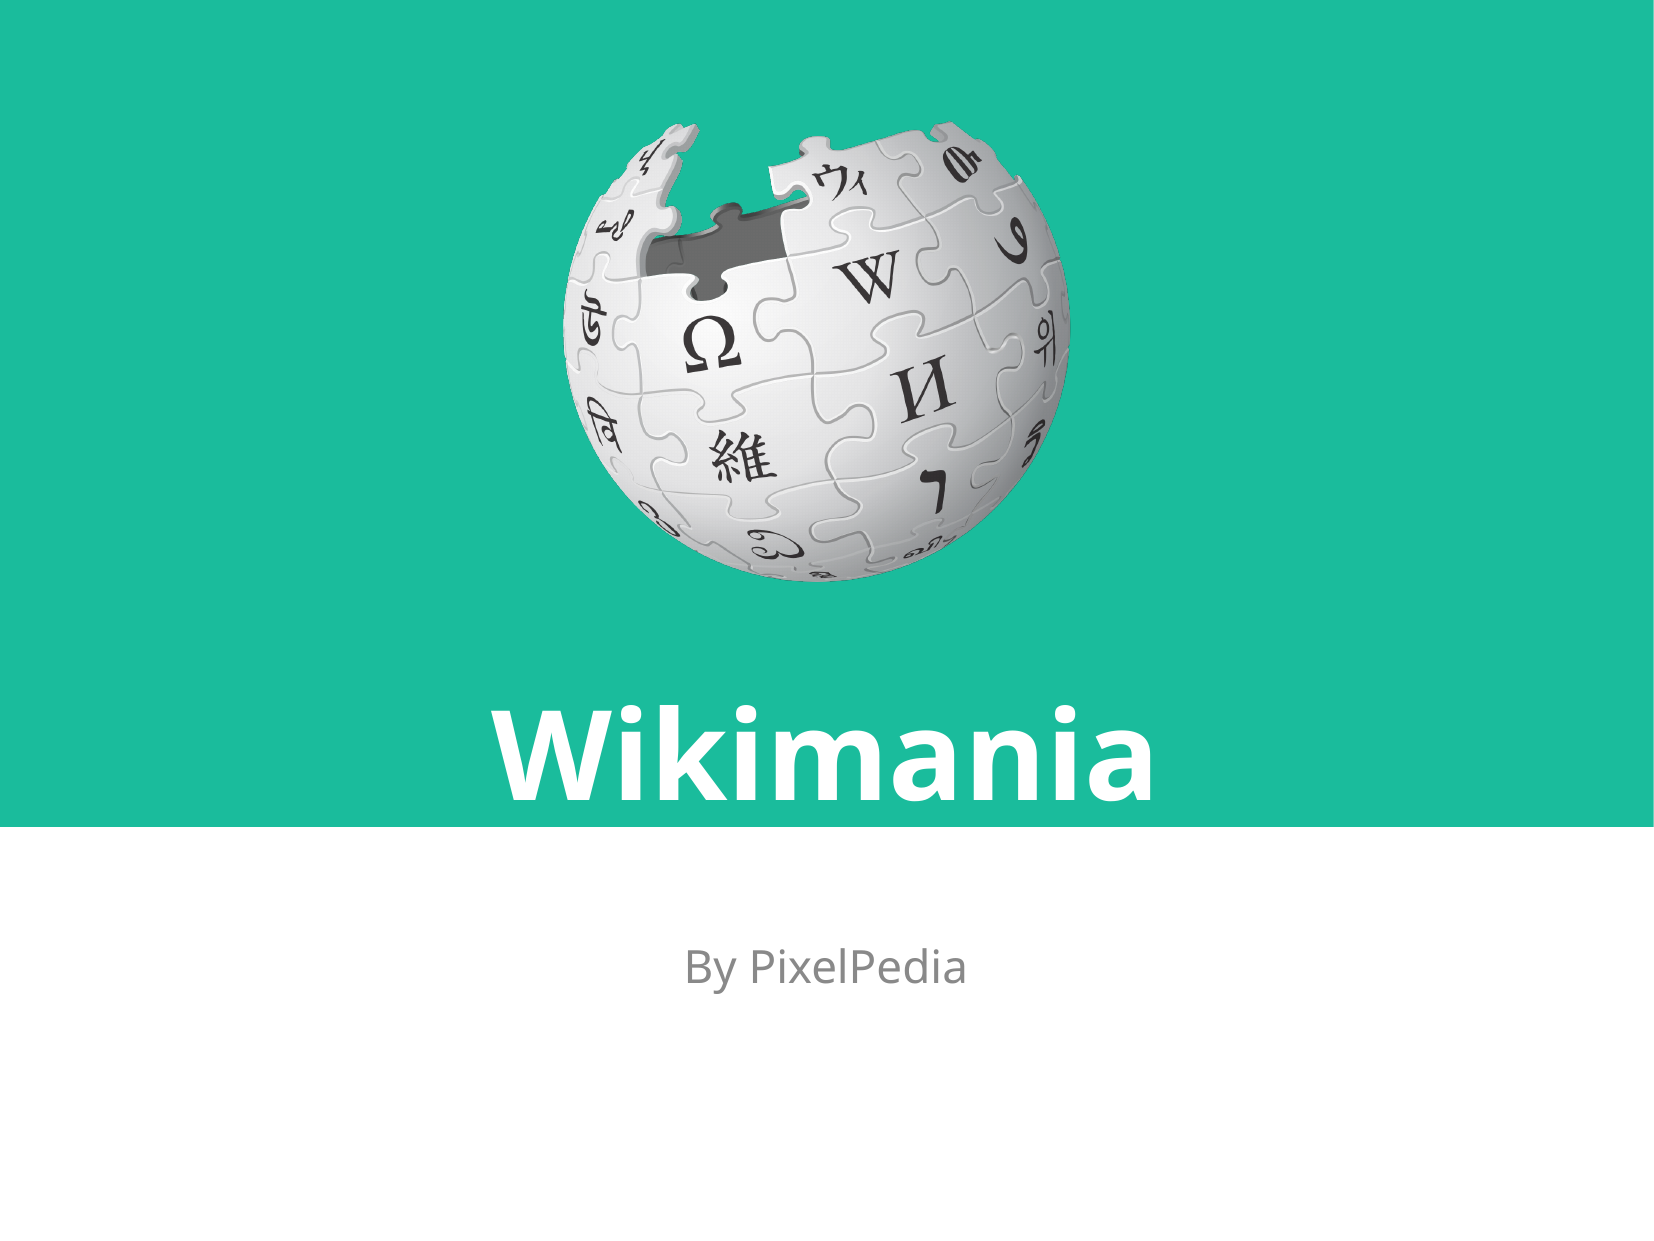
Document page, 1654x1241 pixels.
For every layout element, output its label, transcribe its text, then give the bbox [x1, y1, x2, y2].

picture [561, 118, 1073, 586]
title Wikimania [112, 309, 1540, 826]
list By PixelPedia [112, 829, 1540, 1102]
